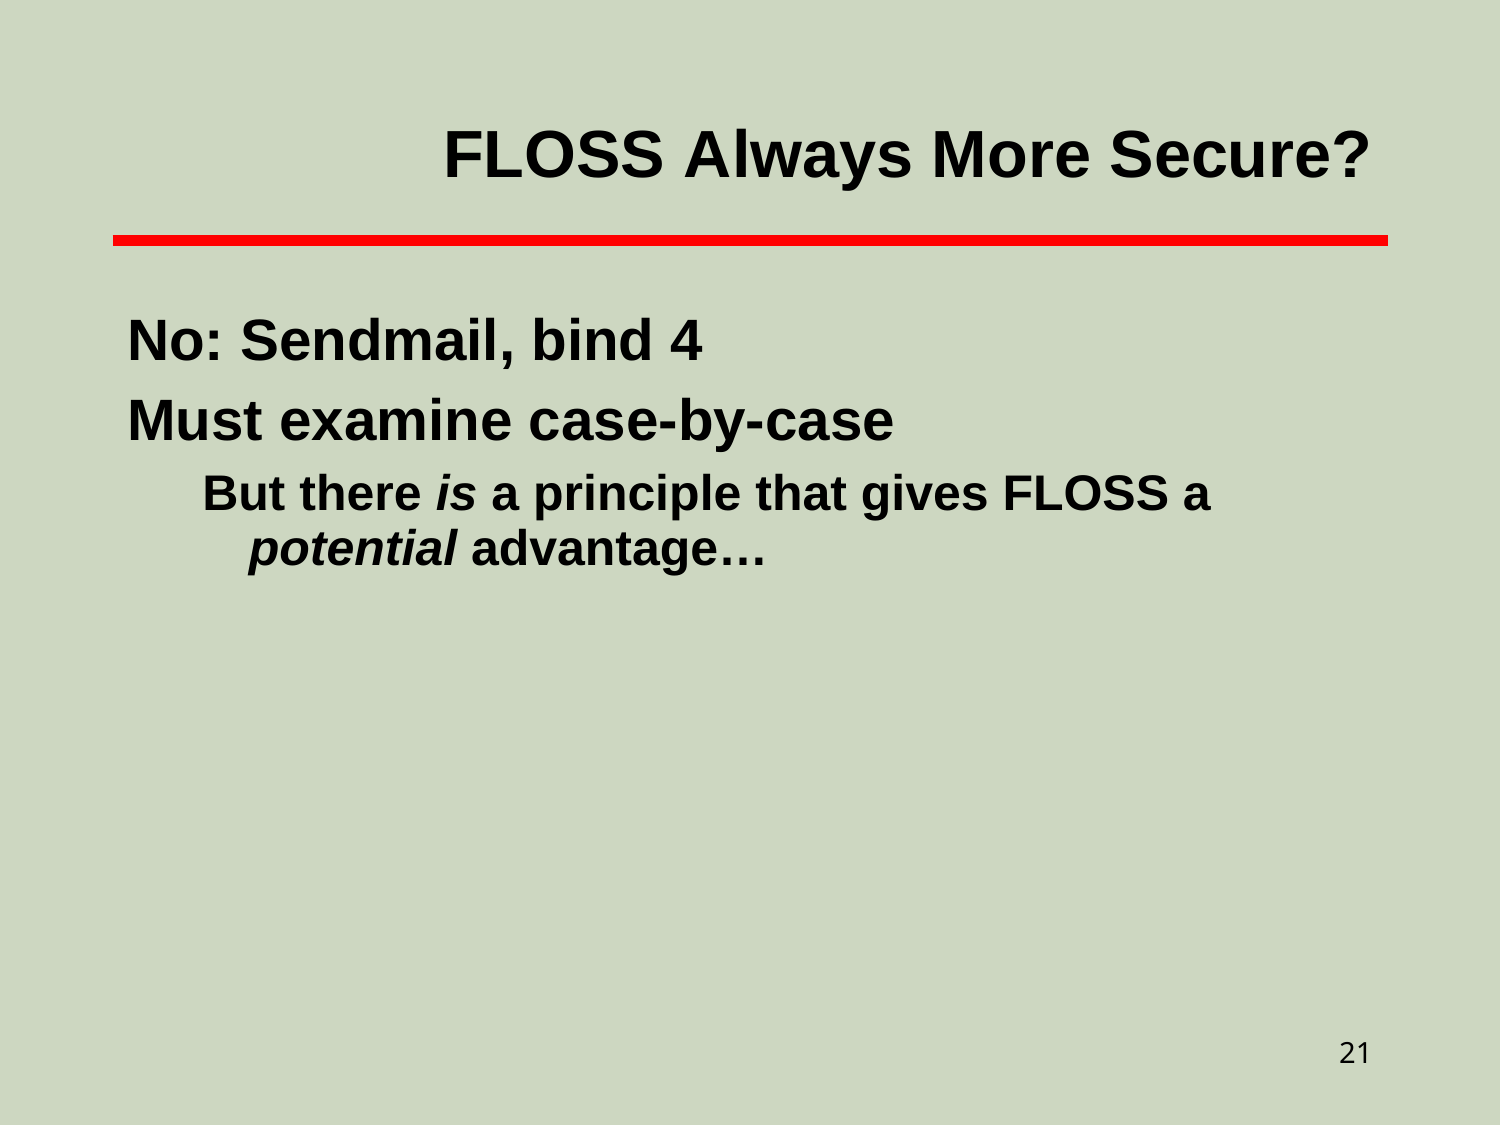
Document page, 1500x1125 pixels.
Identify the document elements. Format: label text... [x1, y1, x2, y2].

title FLOSS Always More Secure? [337, 85, 1388, 224]
list No: Sendmail, bind 4 Must examine case-by-case But there is a principle that gives FLOSS a potential advantage… [112, 299, 1388, 906]
